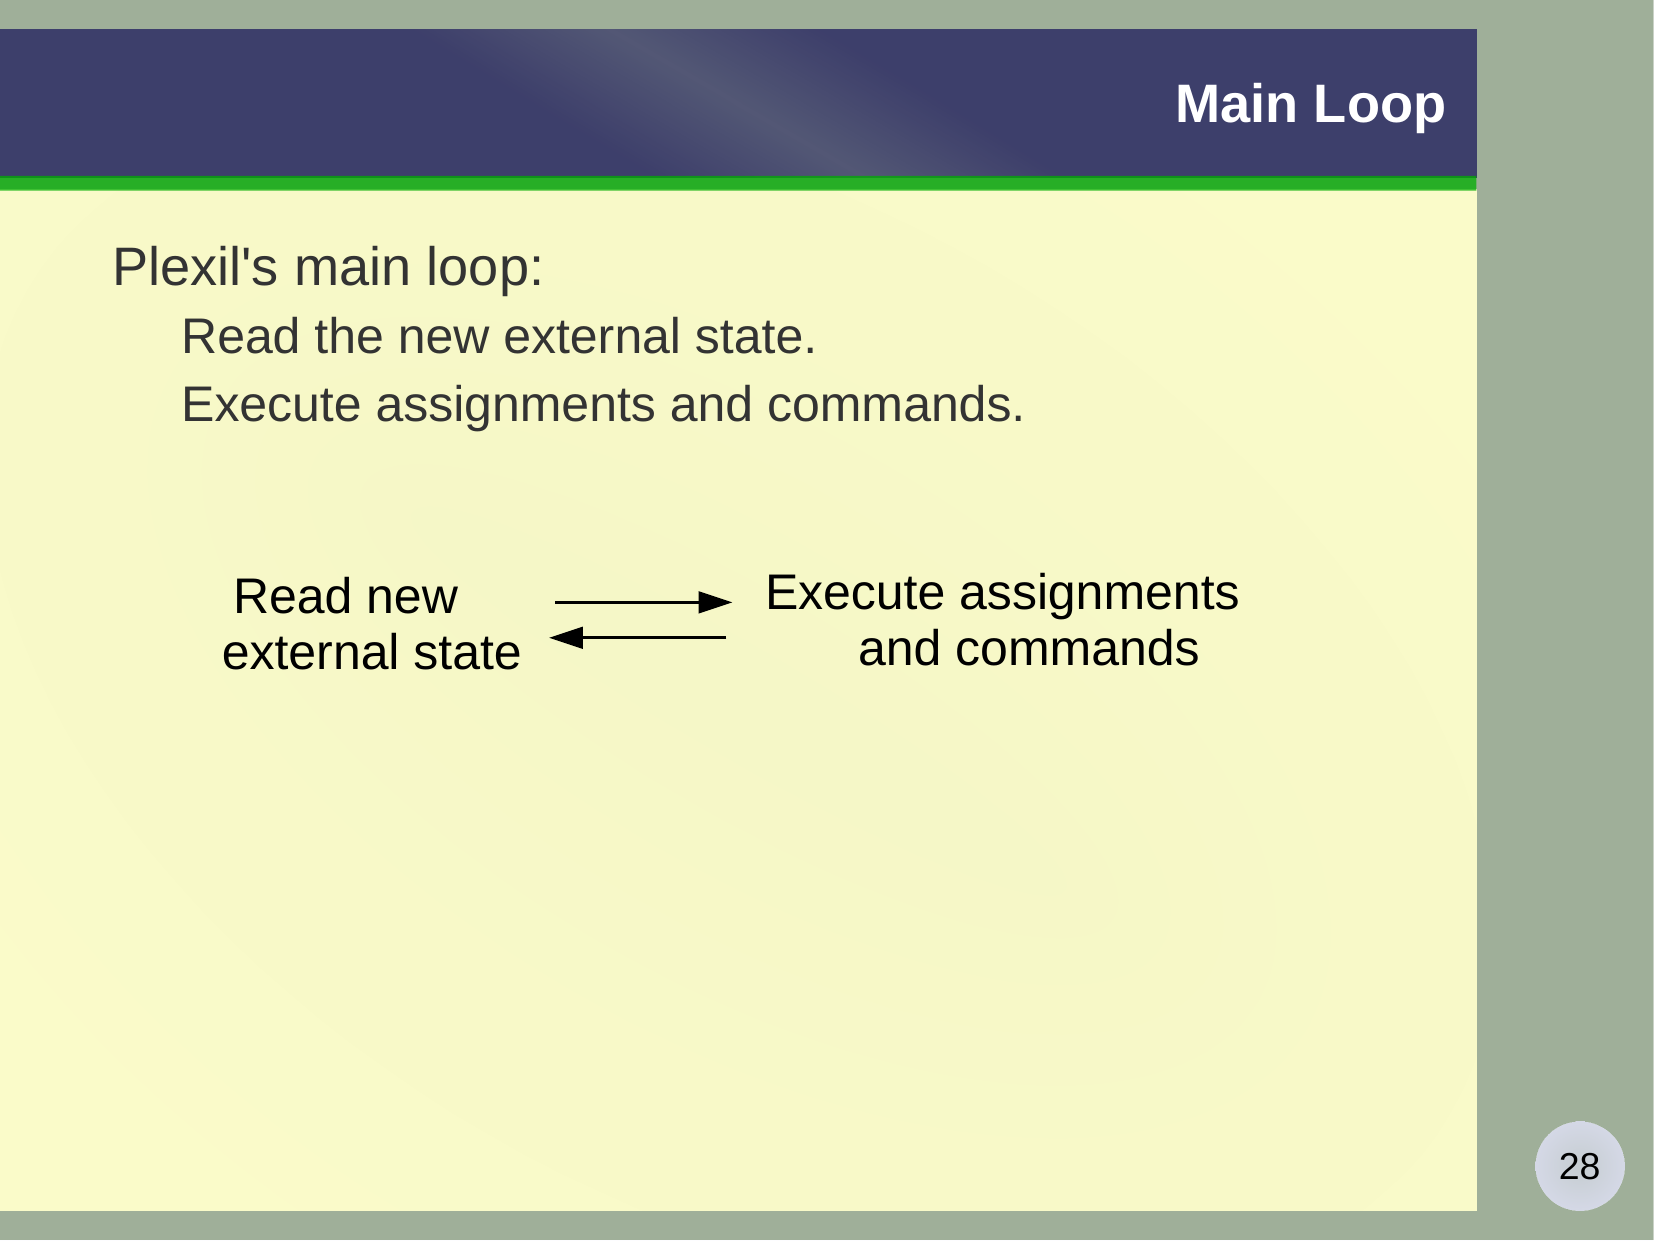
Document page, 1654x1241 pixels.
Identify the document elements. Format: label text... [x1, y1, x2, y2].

title Main Loop [29, 59, 1447, 148]
list Plexil's main loop: Read the new external state. Execute assignments and commands. [59, 236, 1418, 443]
text_box Execute assignments and commands [764, 564, 1241, 737]
text_box Read new external state [141, 568, 550, 684]
